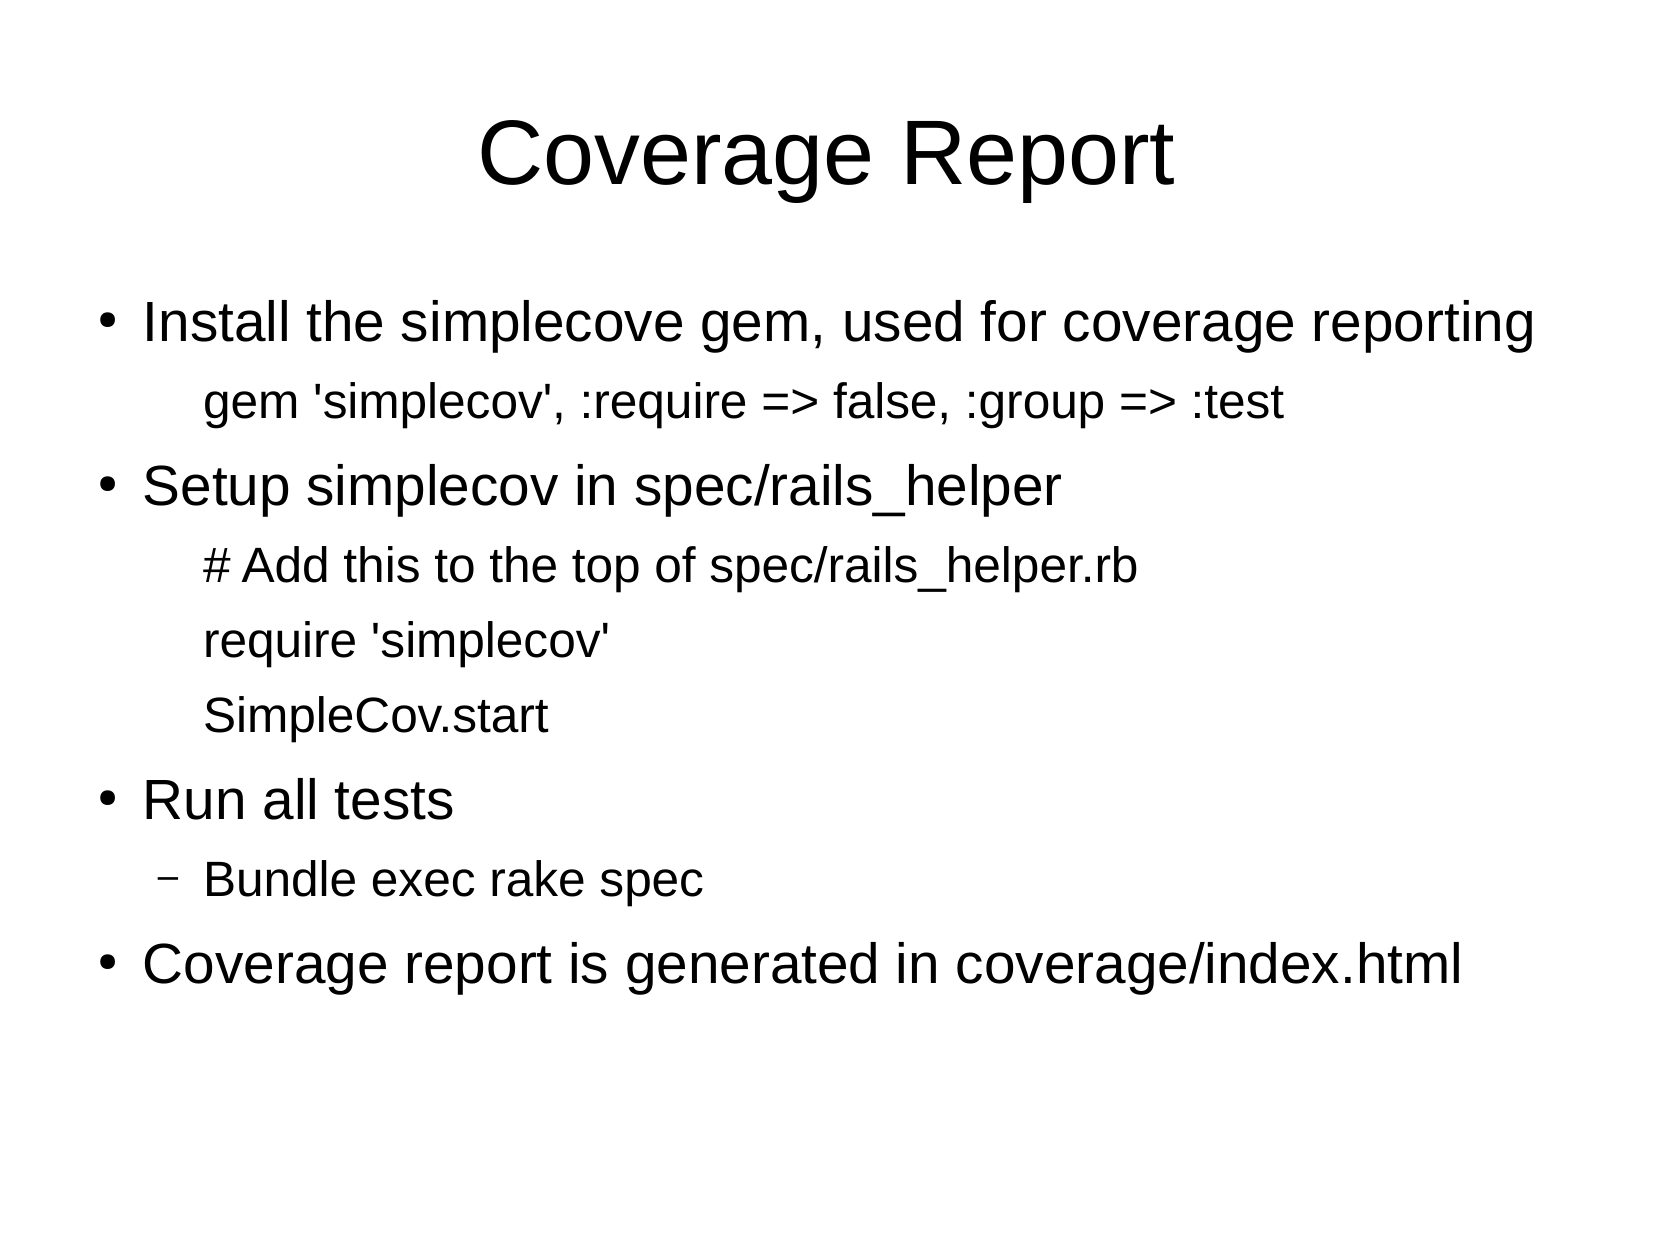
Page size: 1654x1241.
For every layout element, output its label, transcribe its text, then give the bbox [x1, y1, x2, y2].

title Coverage Report [82, 49, 1571, 257]
list Install the simplecove gem, used for coverage reporting gem 'simplecov', :require => false, :group => :test Setup simplecov in spec/rails_helper # Add this to the top of spec/rails_helper.rb require 'simplecov' SimpleCov.start Run all tests Bundle exec rake spec Coverage report is generated in coverage/index.html [82, 290, 1571, 1010]
